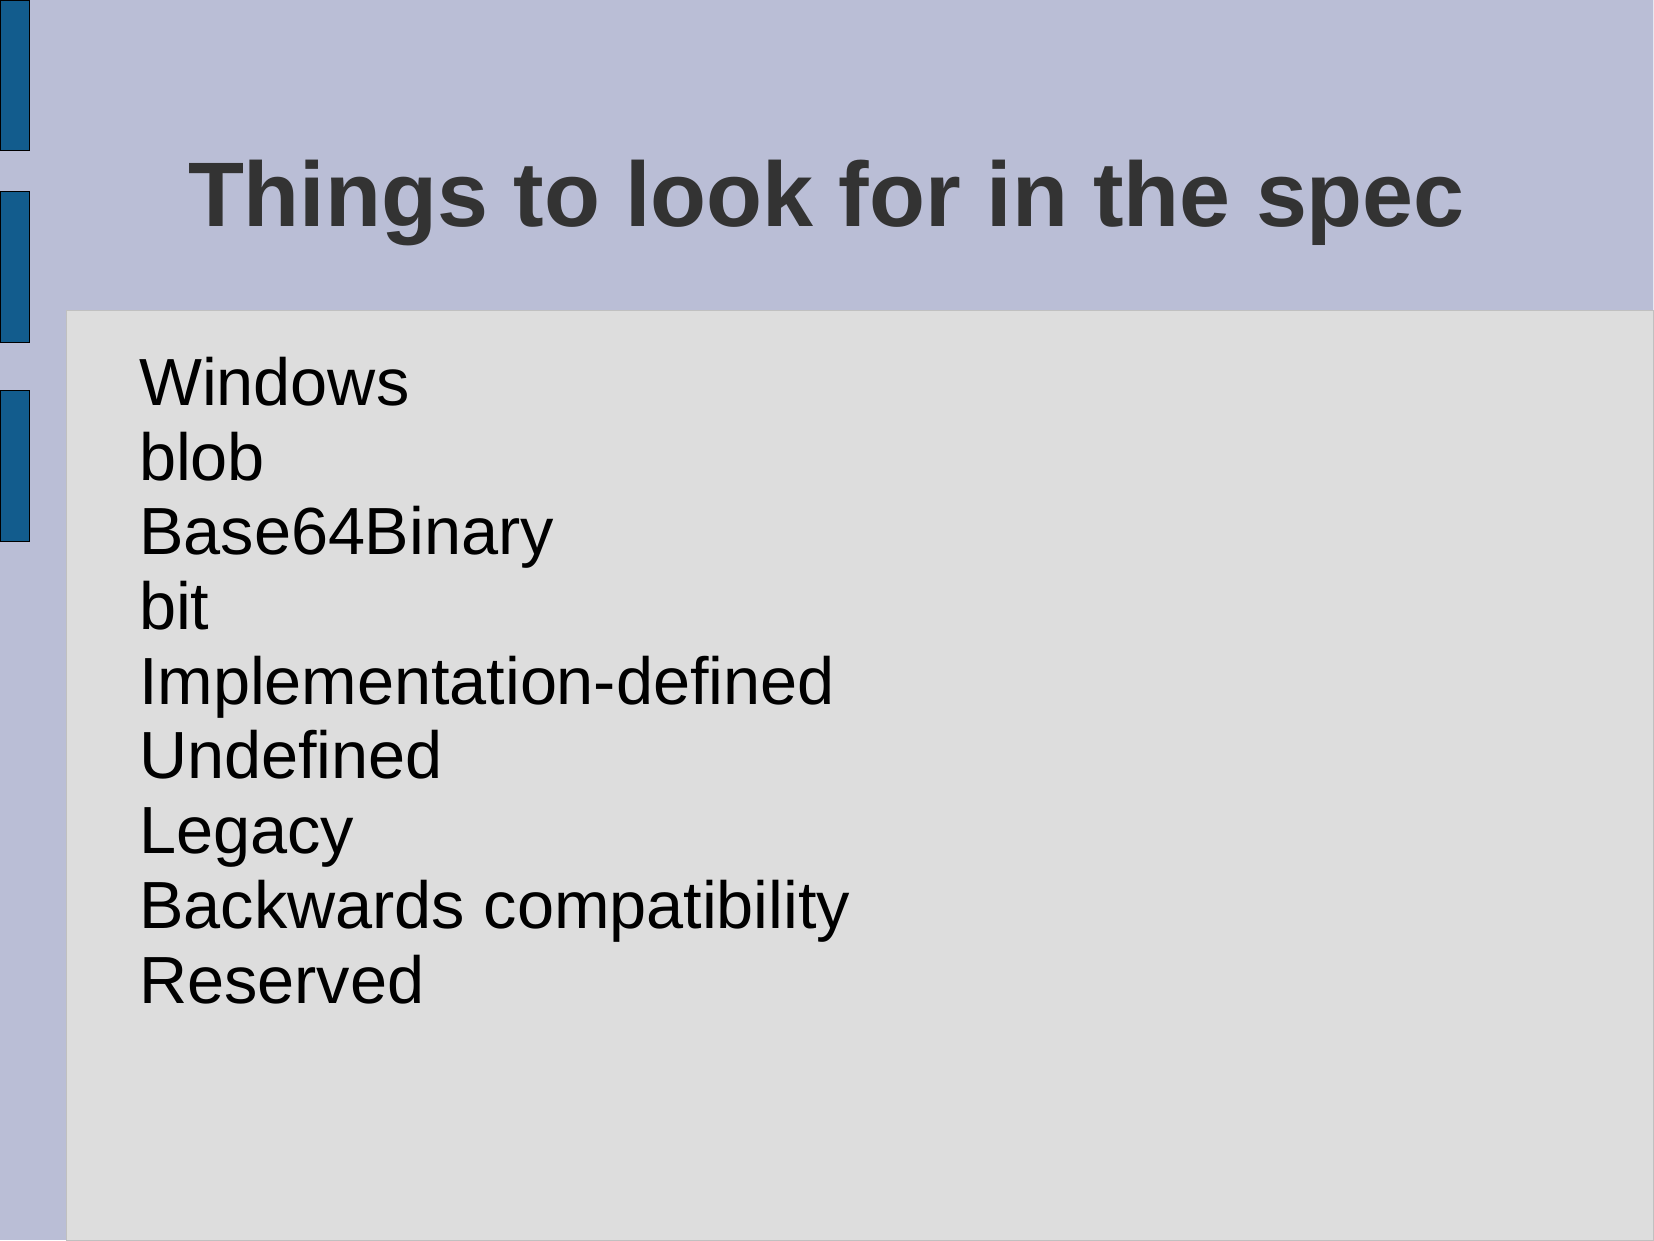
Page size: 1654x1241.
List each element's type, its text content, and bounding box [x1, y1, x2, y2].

title Things to look for in the spec [121, 91, 1534, 299]
list Windows blob Base64Binary bit Implementation-defined Undefined Legacy Backwards compatibility Reserved [121, 344, 1534, 1127]
